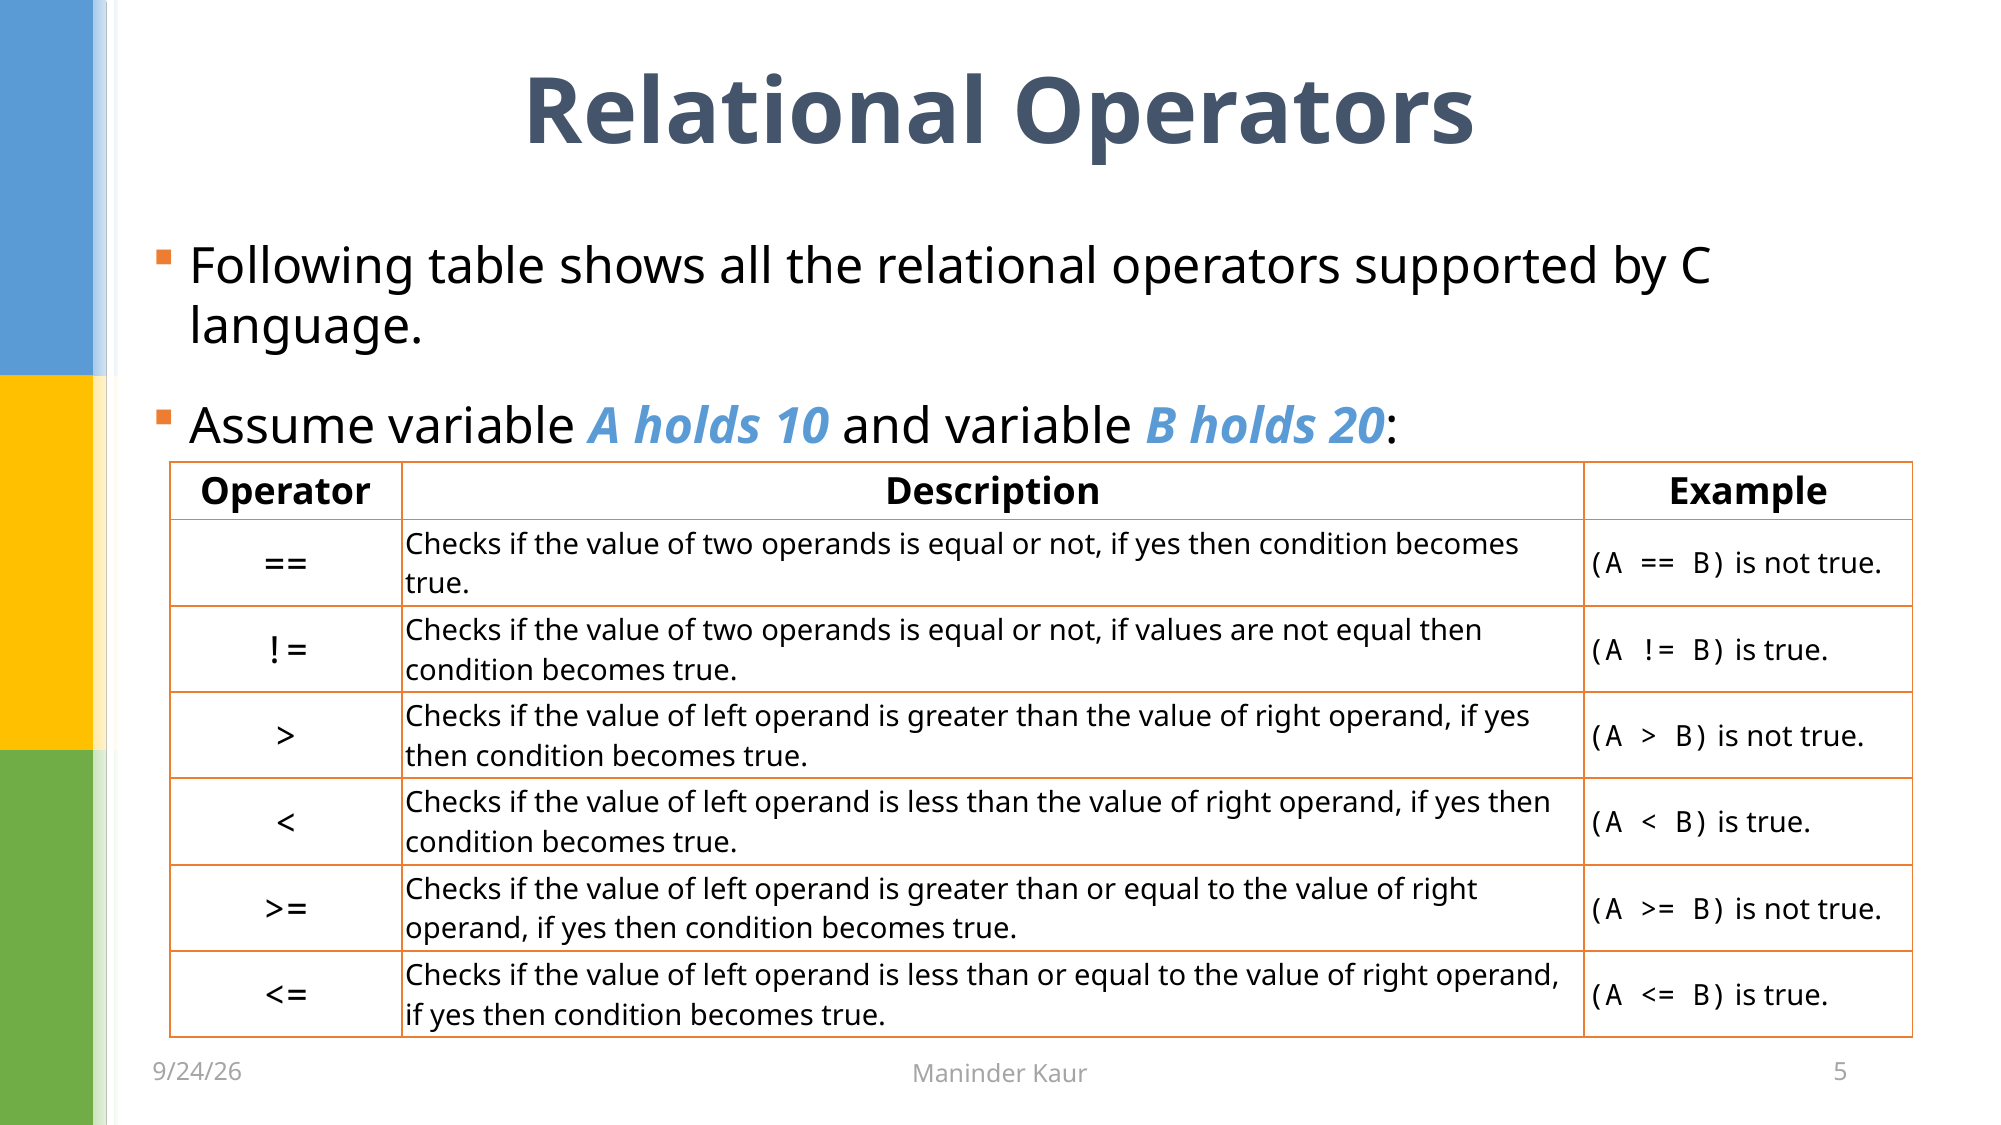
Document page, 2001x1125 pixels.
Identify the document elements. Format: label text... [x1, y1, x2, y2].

list Following table shows all the relational operators supported by C language. Assume variable A holds 10 and variable B holds 20: [137, 226, 1863, 1014]
table_cell != [171, 607, 401, 691]
table_cell > [171, 693, 401, 777]
table_cell (A <= B) is true. [1585, 952, 1912, 1036]
slide_number 1/21/15 [137, 1042, 675, 1103]
table_cell <= [171, 952, 401, 1036]
table_header Example [1585, 463, 1912, 519]
table_header Description [403, 463, 1583, 519]
table_cell (A == B) is not true. [1585, 520, 1912, 605]
table_cell (A >= B) is not true. [1585, 866, 1912, 950]
table_header Operator [171, 463, 401, 519]
table_cell (A < B) is true. [1585, 779, 1912, 864]
table_cell == [171, 520, 401, 605]
table_cell Checks if the value of left operand is greater than the value of right operand, if yes then condition becomes true. [403, 693, 1583, 777]
slide_number <number> [1325, 1042, 1863, 1103]
table_cell (A != B) is true. [1585, 607, 1912, 691]
table_cell Checks if the value of left operand is greater than or equal to the value of right operand, if yes then condition becomes true. [403, 866, 1583, 950]
table_cell Checks if the value of left operand is less than the value of right operand, if yes then condition becomes true. [403, 779, 1583, 864]
table_cell < [171, 779, 401, 864]
title Relational Operators [137, 25, 1863, 190]
footer Maninder Kaur [762, 1042, 1238, 1103]
table_cell >= [171, 866, 401, 950]
table_cell Checks if the value of left operand is less than or equal to the value of right operand, if yes then condition becomes true. [403, 952, 1583, 1036]
table_cell Checks if the value of two operands is equal or not, if values are not equal then condition becomes true. [403, 607, 1583, 691]
table_cell (A > B) is not true. [1585, 693, 1912, 777]
table_cell Checks if the value of two operands is equal or not, if yes then condition becomes true. [403, 520, 1583, 605]
